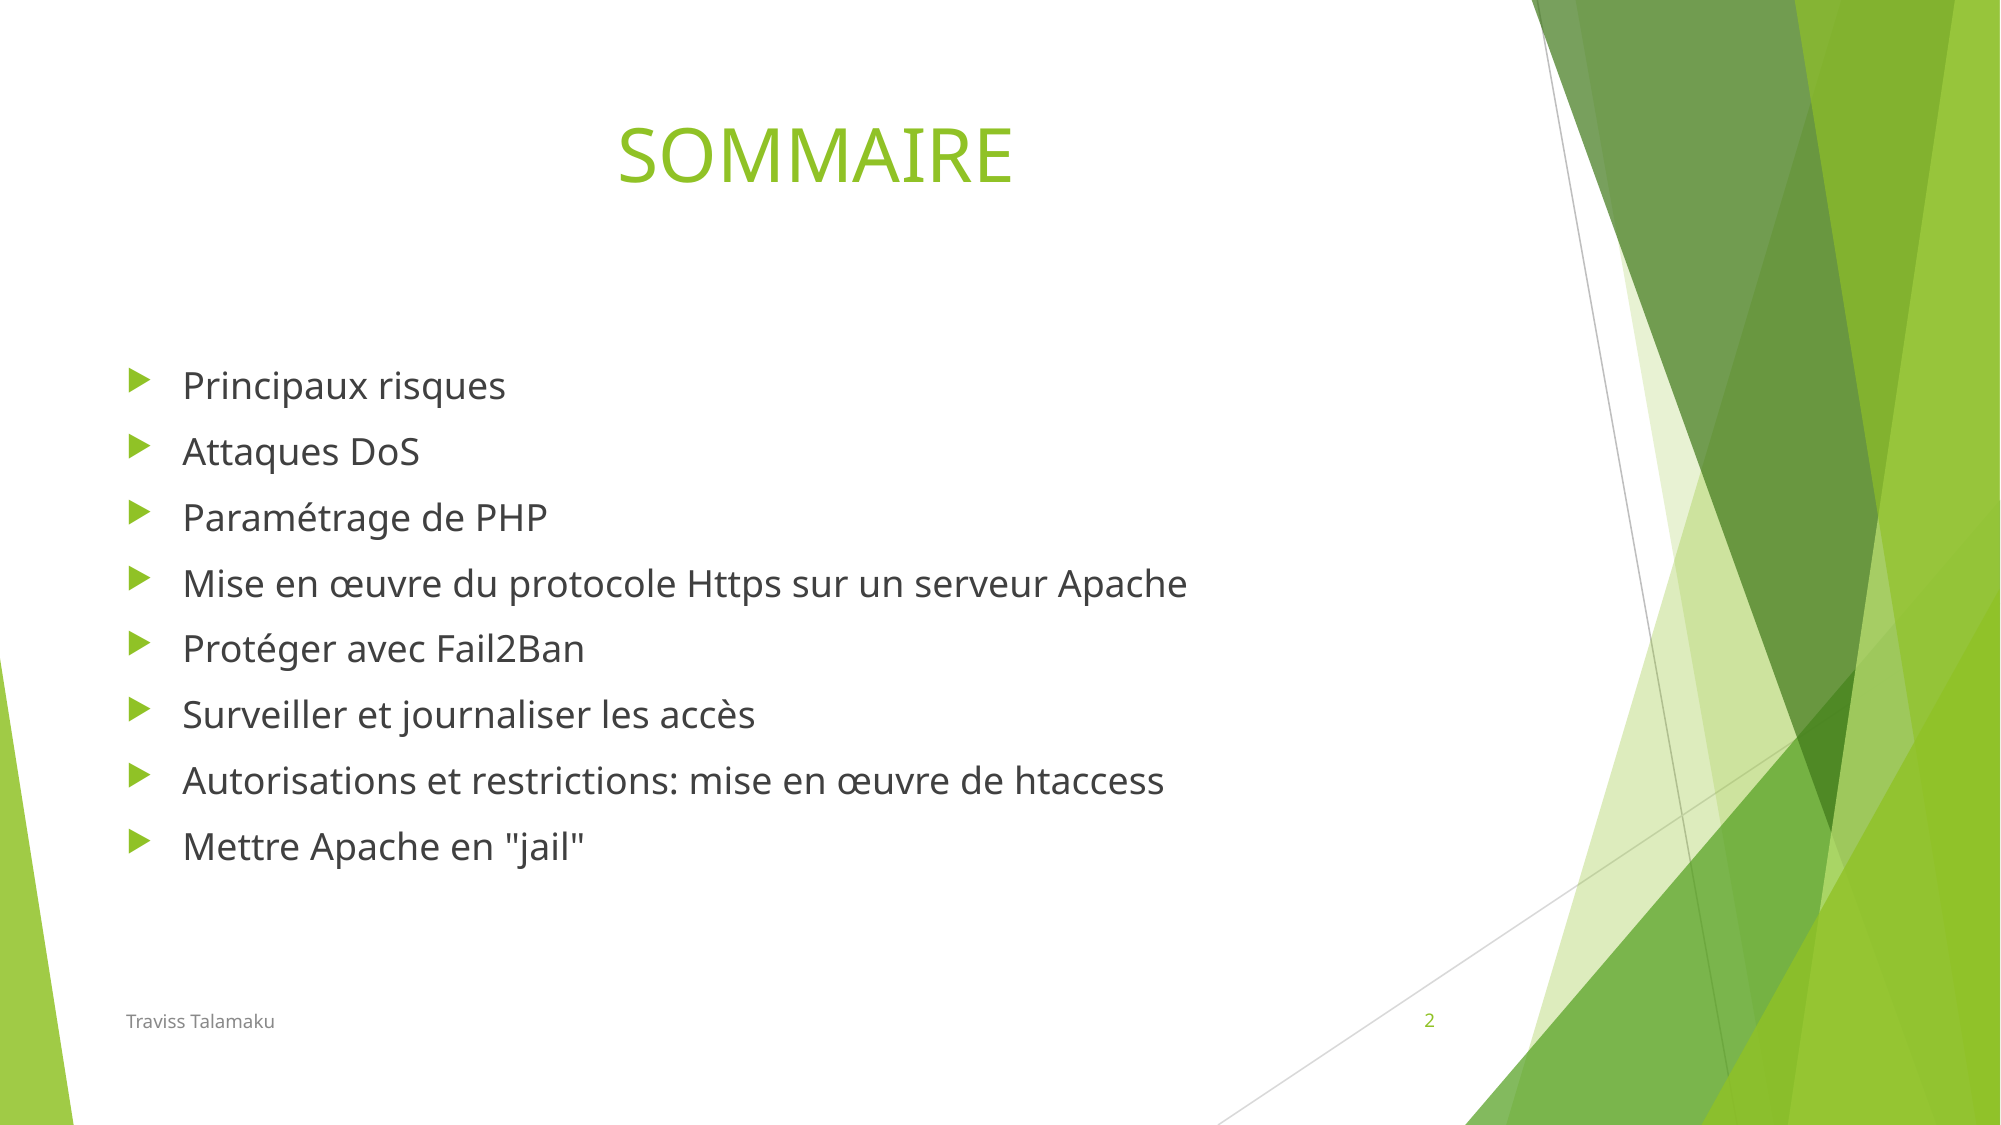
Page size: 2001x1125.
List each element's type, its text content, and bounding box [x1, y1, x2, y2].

list Principaux risques Attaques DoS Paramétrage de PHP Mise en œuvre du protocole Https sur un serveur Apache Protéger avec Fail2Ban Surveiller et journaliser les accès Autorisations et restrictions: mise en œuvre de htaccess Mettre Apache en "jail" [111, 354, 1522, 992]
text_box Traviss Talamaku [111, 991, 1145, 1051]
text_box [1409, 991, 1522, 1051]
title SOMMAIRE [111, 99, 1522, 317]
